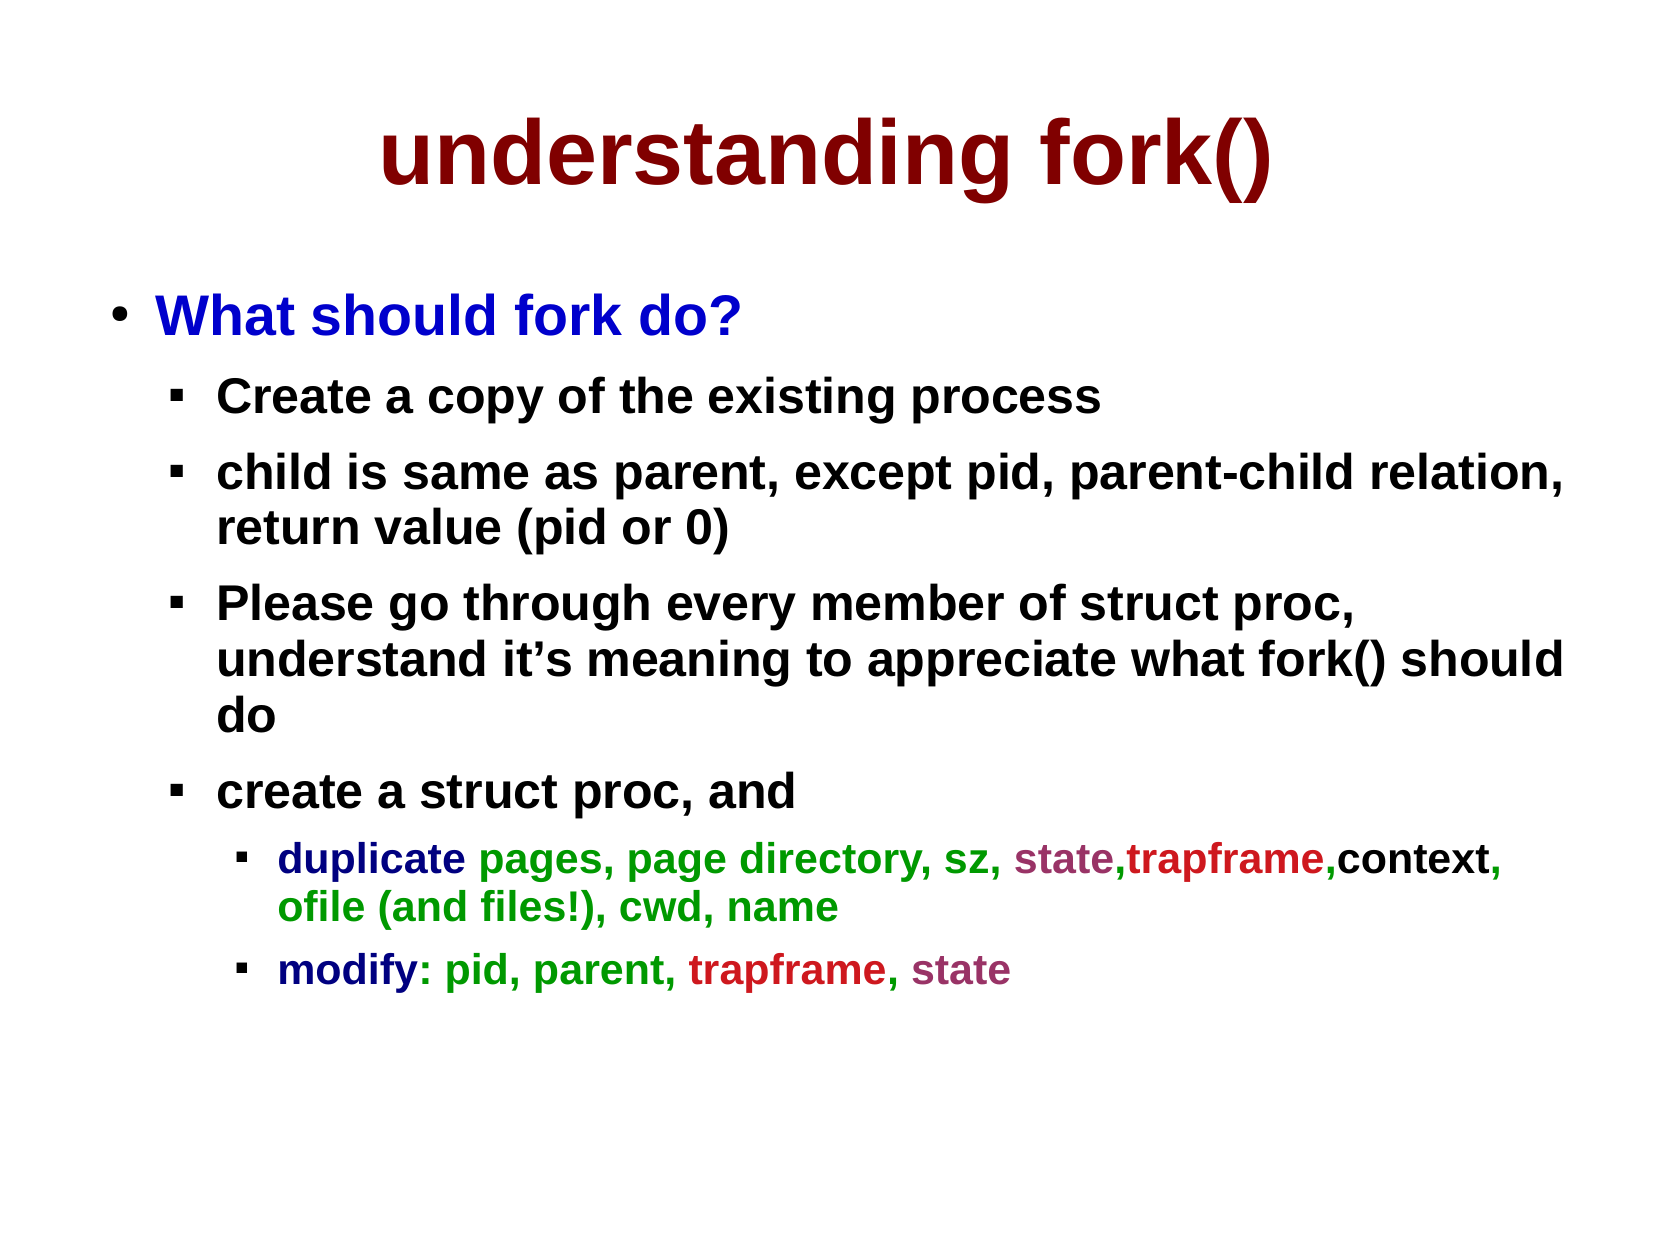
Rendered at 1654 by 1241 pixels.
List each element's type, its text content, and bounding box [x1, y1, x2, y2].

title understanding fork() [82, 49, 1571, 257]
list What should fork do? Create a copy of the existing process child is same as parent, except pid, parent-child relation, return value (pid or 0) Please go through every member of struct proc, understand it’s meaning to appreciate what fork() should do create a struct proc, and duplicate pages, page directory, sz, state,trapframe,context, ofile (and files!), cwd, name modify: pid, parent, trapframe, state [94, 283, 1583, 1003]
